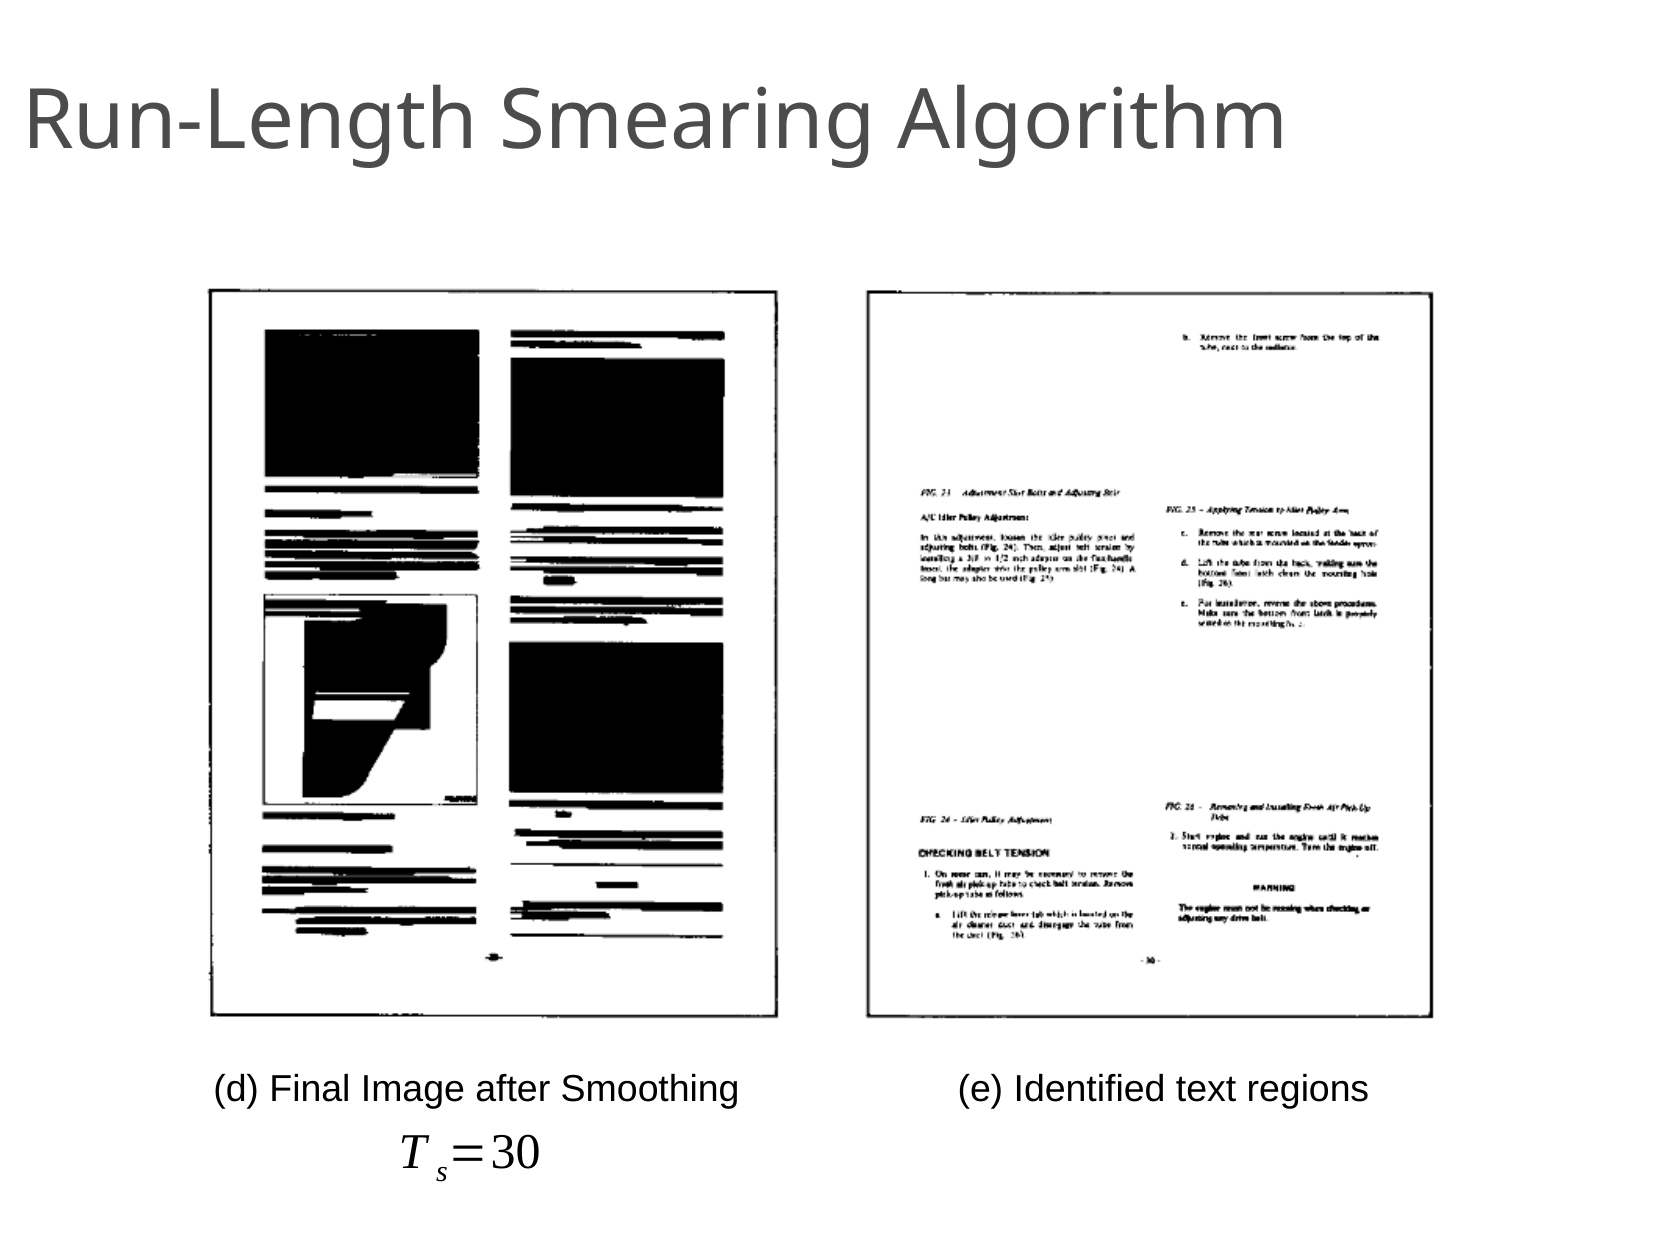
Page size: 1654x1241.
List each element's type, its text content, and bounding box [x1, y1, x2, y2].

text_box (d) Final Image after Smoothing [198, 1059, 755, 1117]
picture [206, 286, 1438, 1023]
title Run-Length Smearing Algorithm [22, 26, 1654, 205]
chart [392, 1124, 547, 1188]
text_box (e) Identified text regions [942, 1059, 1385, 1117]
